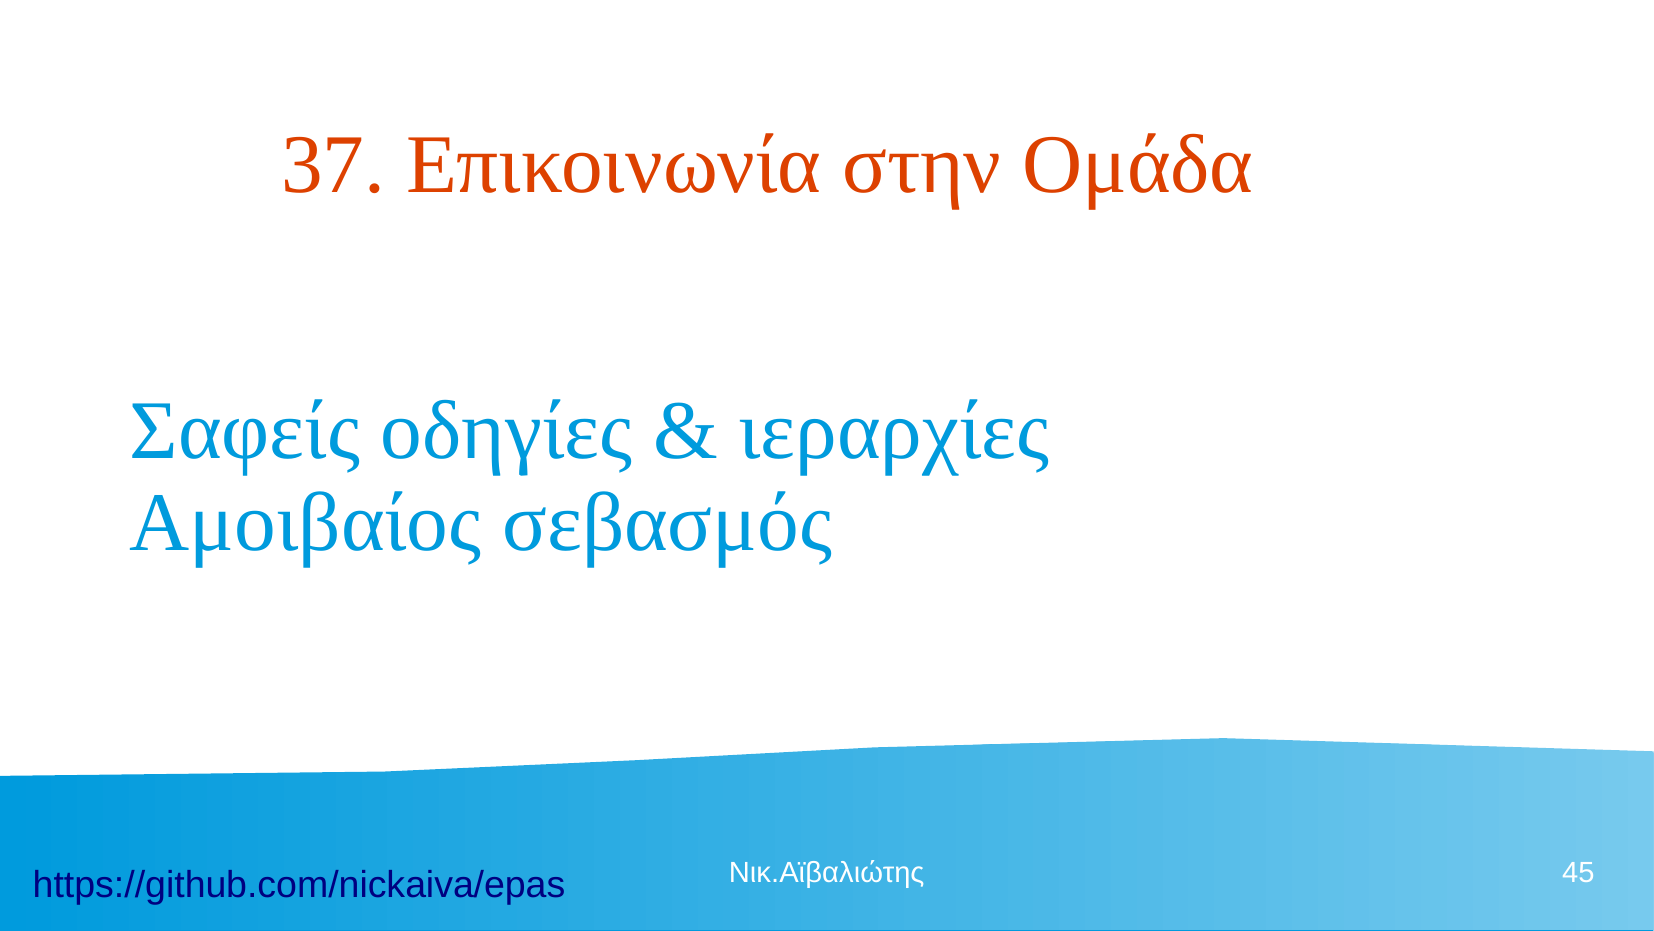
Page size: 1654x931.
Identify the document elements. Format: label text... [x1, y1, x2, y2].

list Σαφείς οδηγίες & ιεραρχίες Αμοιβαίος σεβασμός [59, 383, 1595, 739]
title 37. Επικοινωνία στην Ομάδα [29, 118, 1506, 303]
